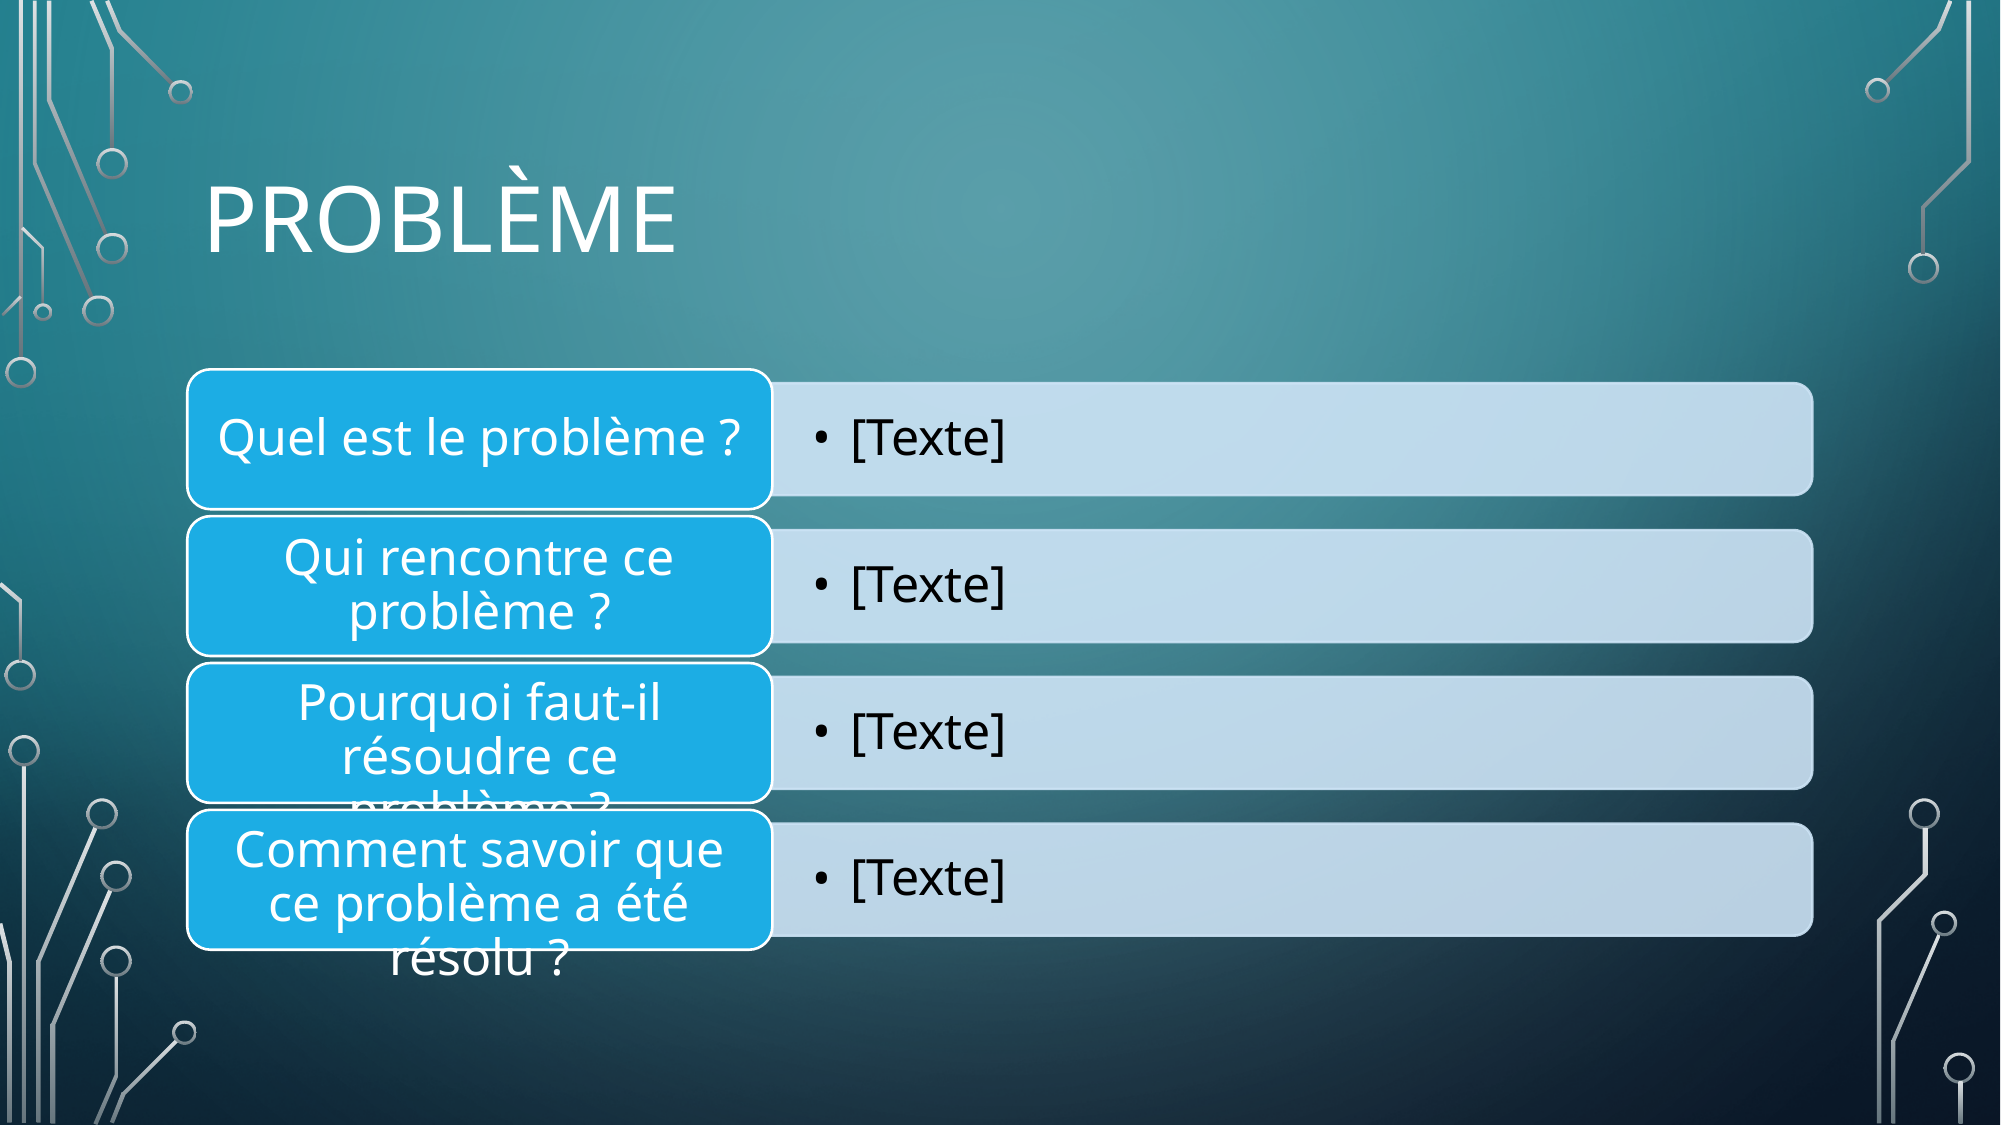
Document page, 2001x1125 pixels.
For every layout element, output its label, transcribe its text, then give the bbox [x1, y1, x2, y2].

text_box Quel est le problème ? [187, 369, 773, 510]
text_box [Texte] [772, 383, 1813, 496]
text_box [Texte] [772, 823, 1813, 936]
text_box Comment savoir que ce problème a été résolu ? [187, 809, 773, 950]
title Problème [187, 101, 1813, 344]
text_box [Texte] [772, 530, 1813, 642]
text_box [Texte] [772, 676, 1813, 789]
text_box Qui rencontre ce problème ? [187, 516, 773, 657]
text_box Pourquoi faut-il résoudre ce problème ? [187, 663, 773, 803]
